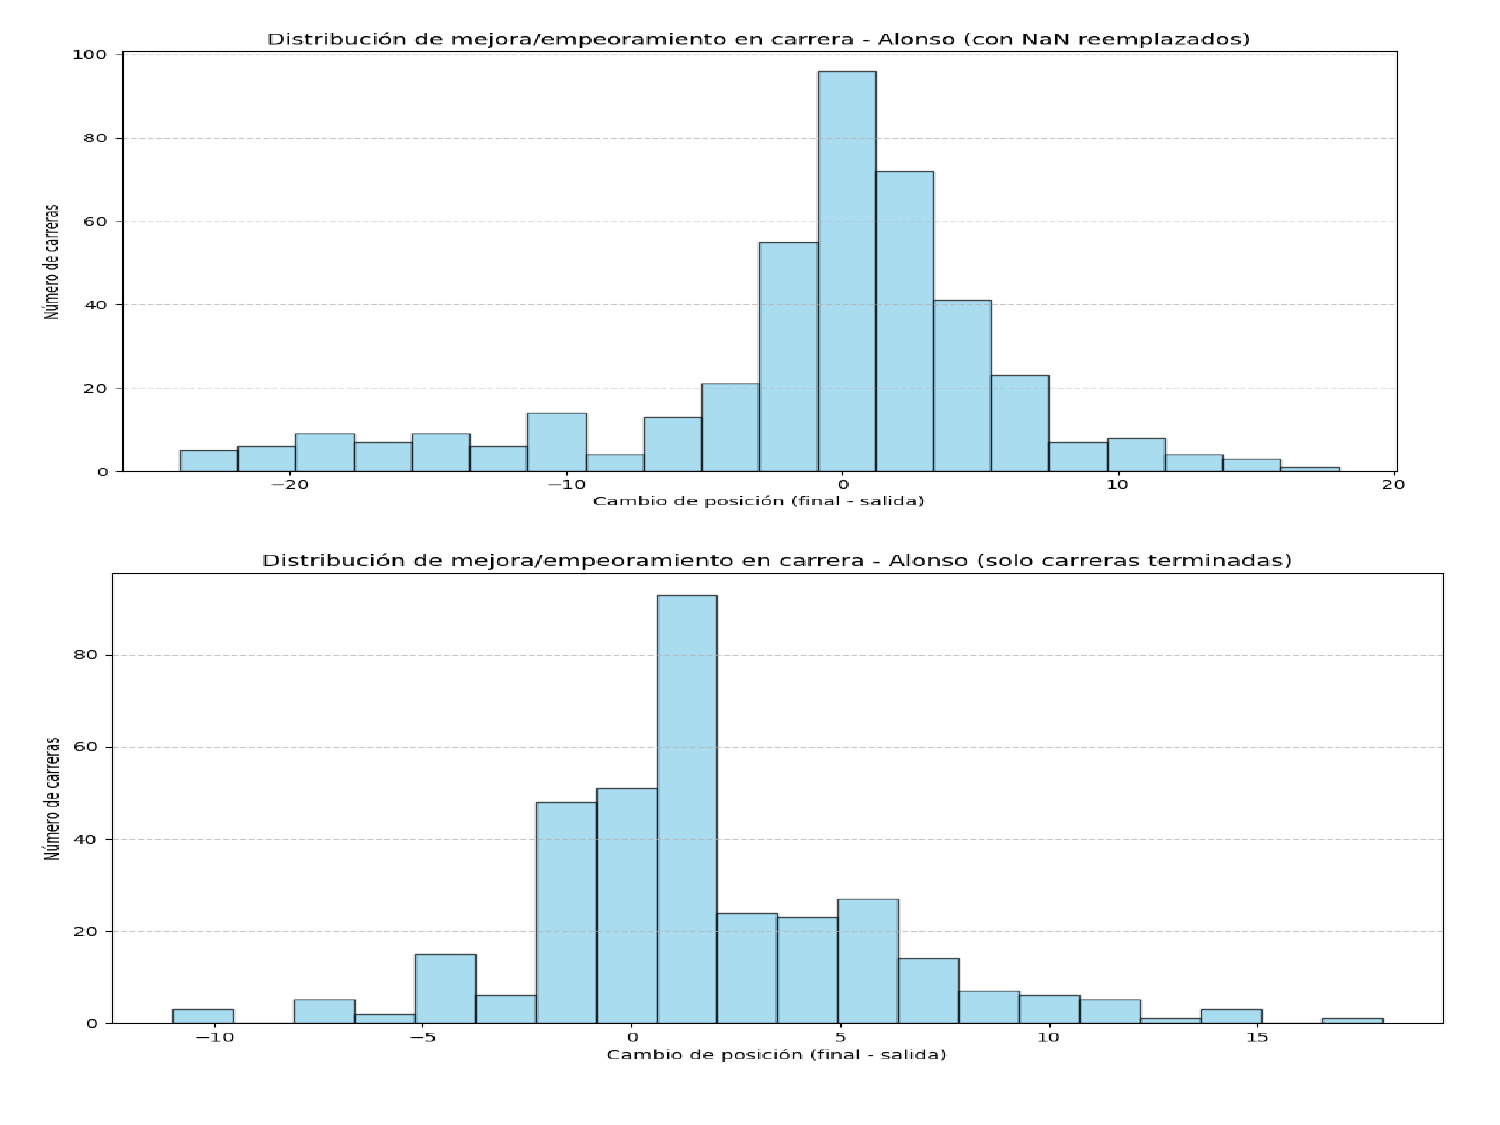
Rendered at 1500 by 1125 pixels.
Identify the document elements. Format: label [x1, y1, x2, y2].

picture [23, 19, 1428, 520]
picture [23, 539, 1465, 1075]
